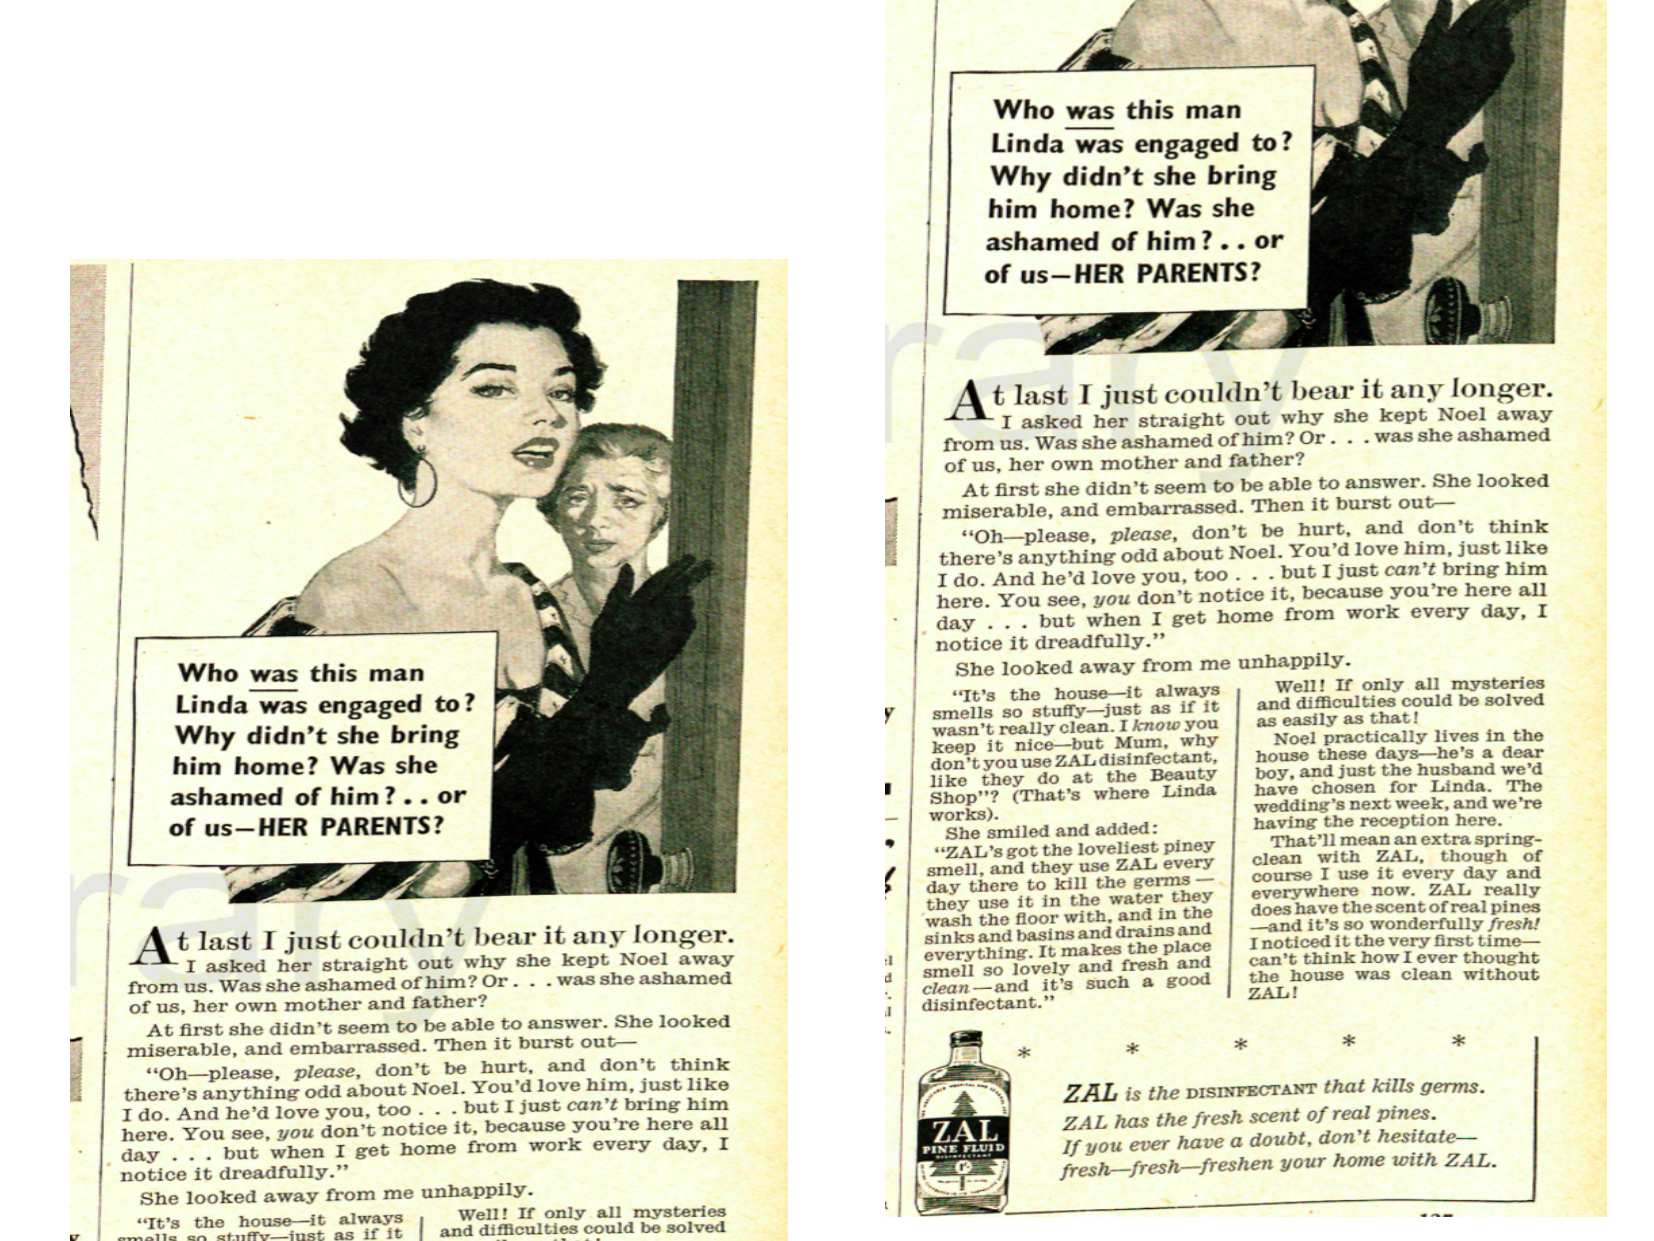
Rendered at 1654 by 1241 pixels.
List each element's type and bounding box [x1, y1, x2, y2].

picture [885, 0, 1607, 1217]
picture [70, 259, 788, 1241]
